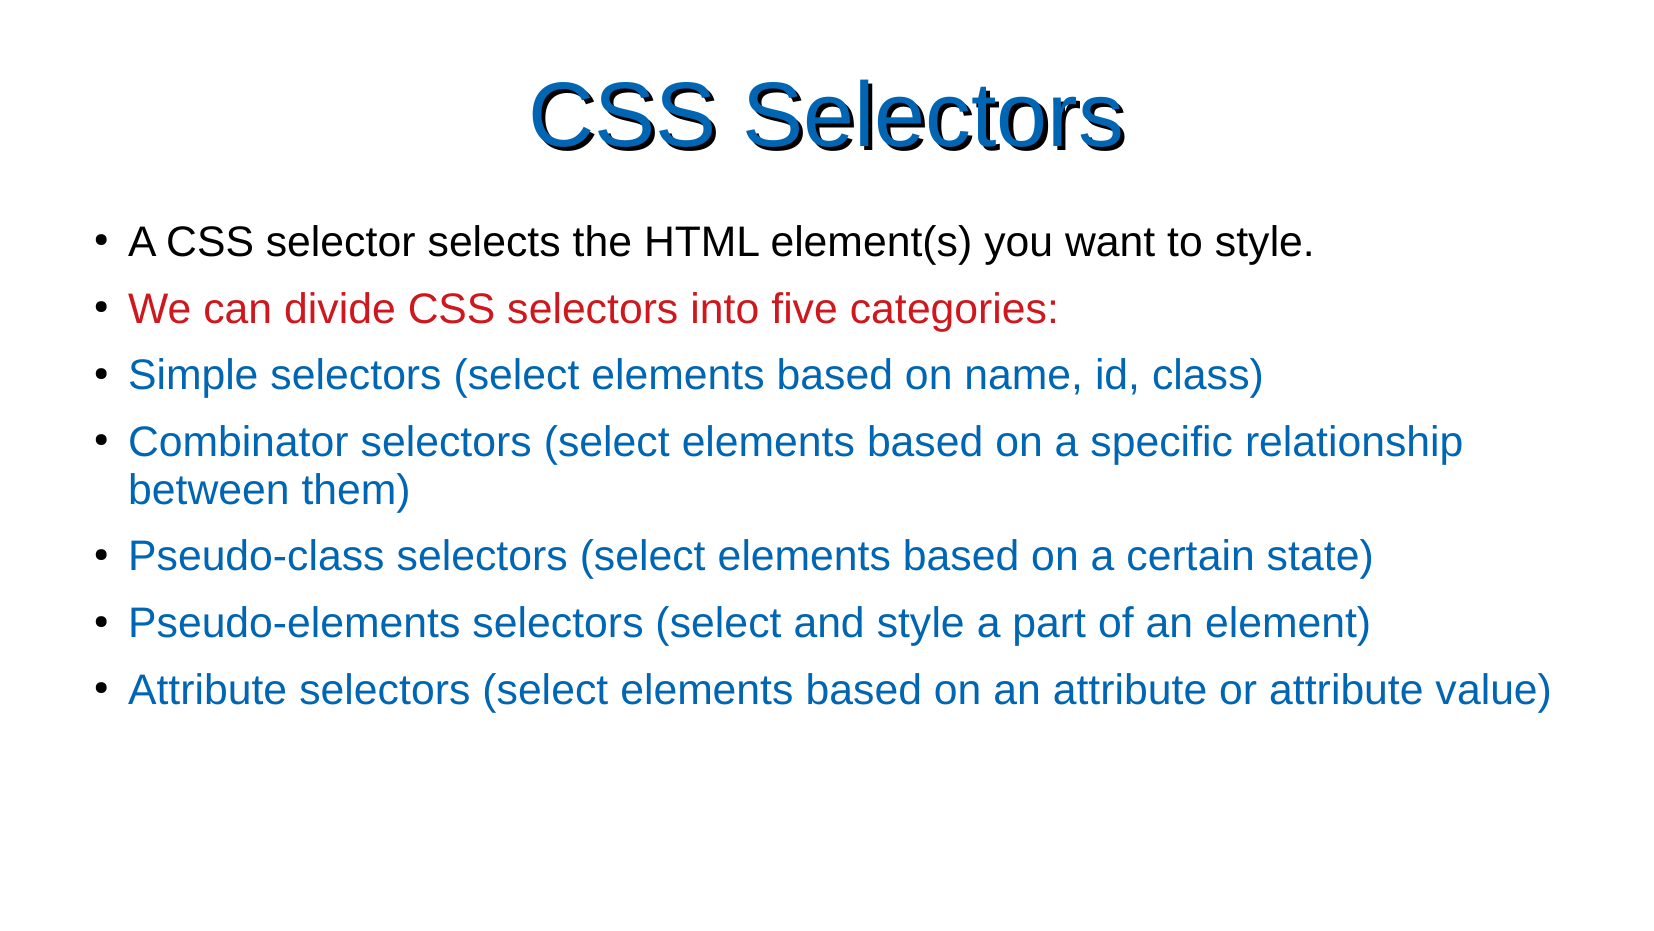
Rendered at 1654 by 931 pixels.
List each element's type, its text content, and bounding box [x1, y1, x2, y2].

list A CSS selector selects the HTML element(s) you want to style. We can divide CSS selectors into five categories: Simple selectors (select elements based on name, id, class) Combinator selectors (select elements based on a specific relationship between them) Pseudo-class selectors (select elements based on a certain state) Pseudo-elements selectors (select and style a part of an element) Attribute selectors (select elements based on an attribute or attribute value) [82, 217, 1571, 758]
title CSS Selectors [82, 37, 1571, 193]
